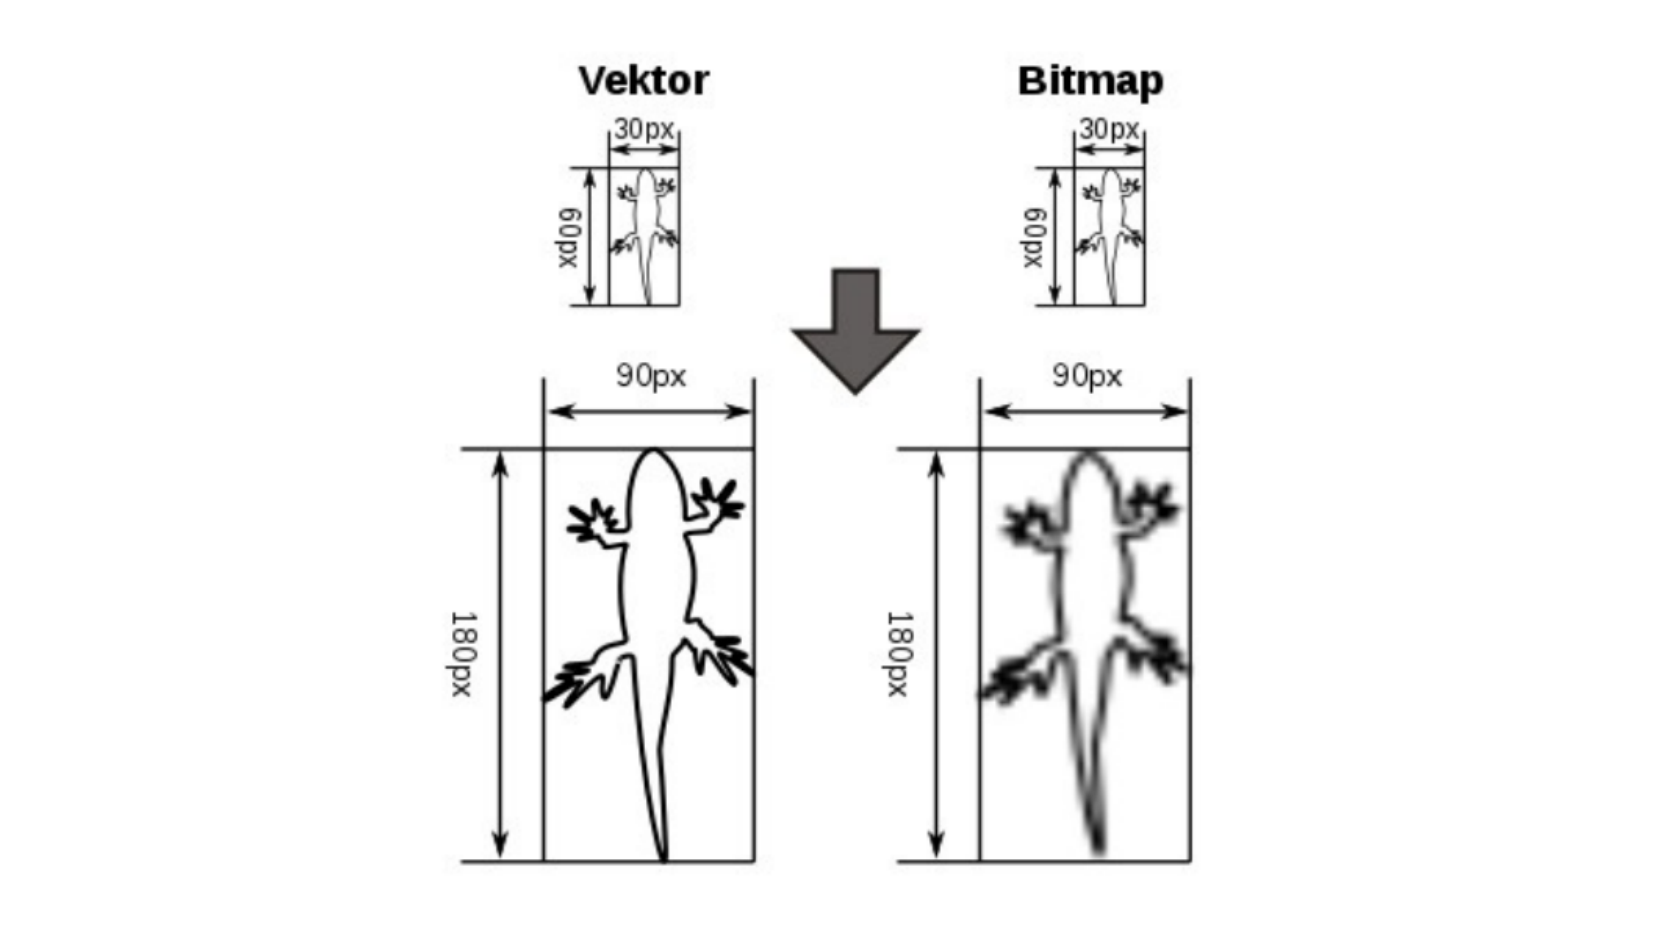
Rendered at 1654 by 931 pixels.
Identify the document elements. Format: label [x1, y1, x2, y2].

picture [401, 25, 1252, 905]
